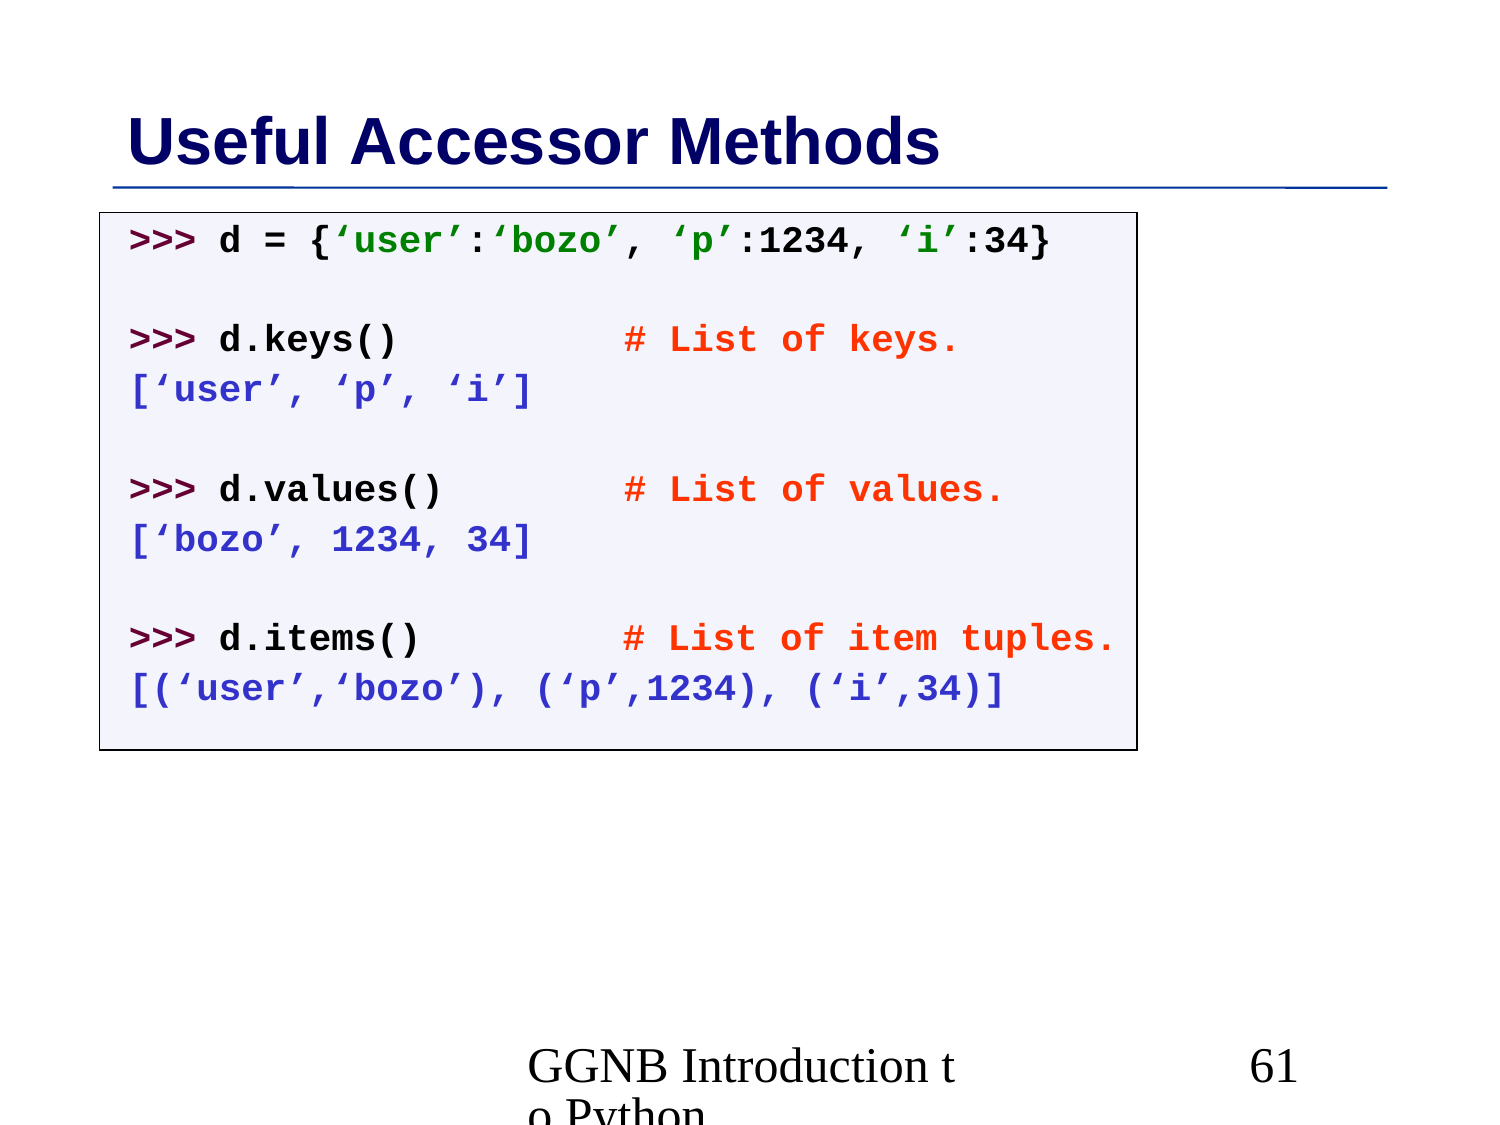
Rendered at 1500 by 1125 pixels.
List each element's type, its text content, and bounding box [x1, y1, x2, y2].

title Useful Accessor Methods [112, 89, 1388, 185]
list >>> d = {‘user’:‘bozo’, ‘p’:1234, ‘i’:34} >>> d.keys() # List of keys. [‘user’, ‘p’, ‘i’] >>> d.values() # List of values. [‘bozo’, 1234, 34] >>> d.items() # List of item tuples. [(‘user’,‘bozo’), (‘p’,1234), (‘i’,34)] [112, 212, 1388, 963]
text_box [99, 212, 112, 751]
